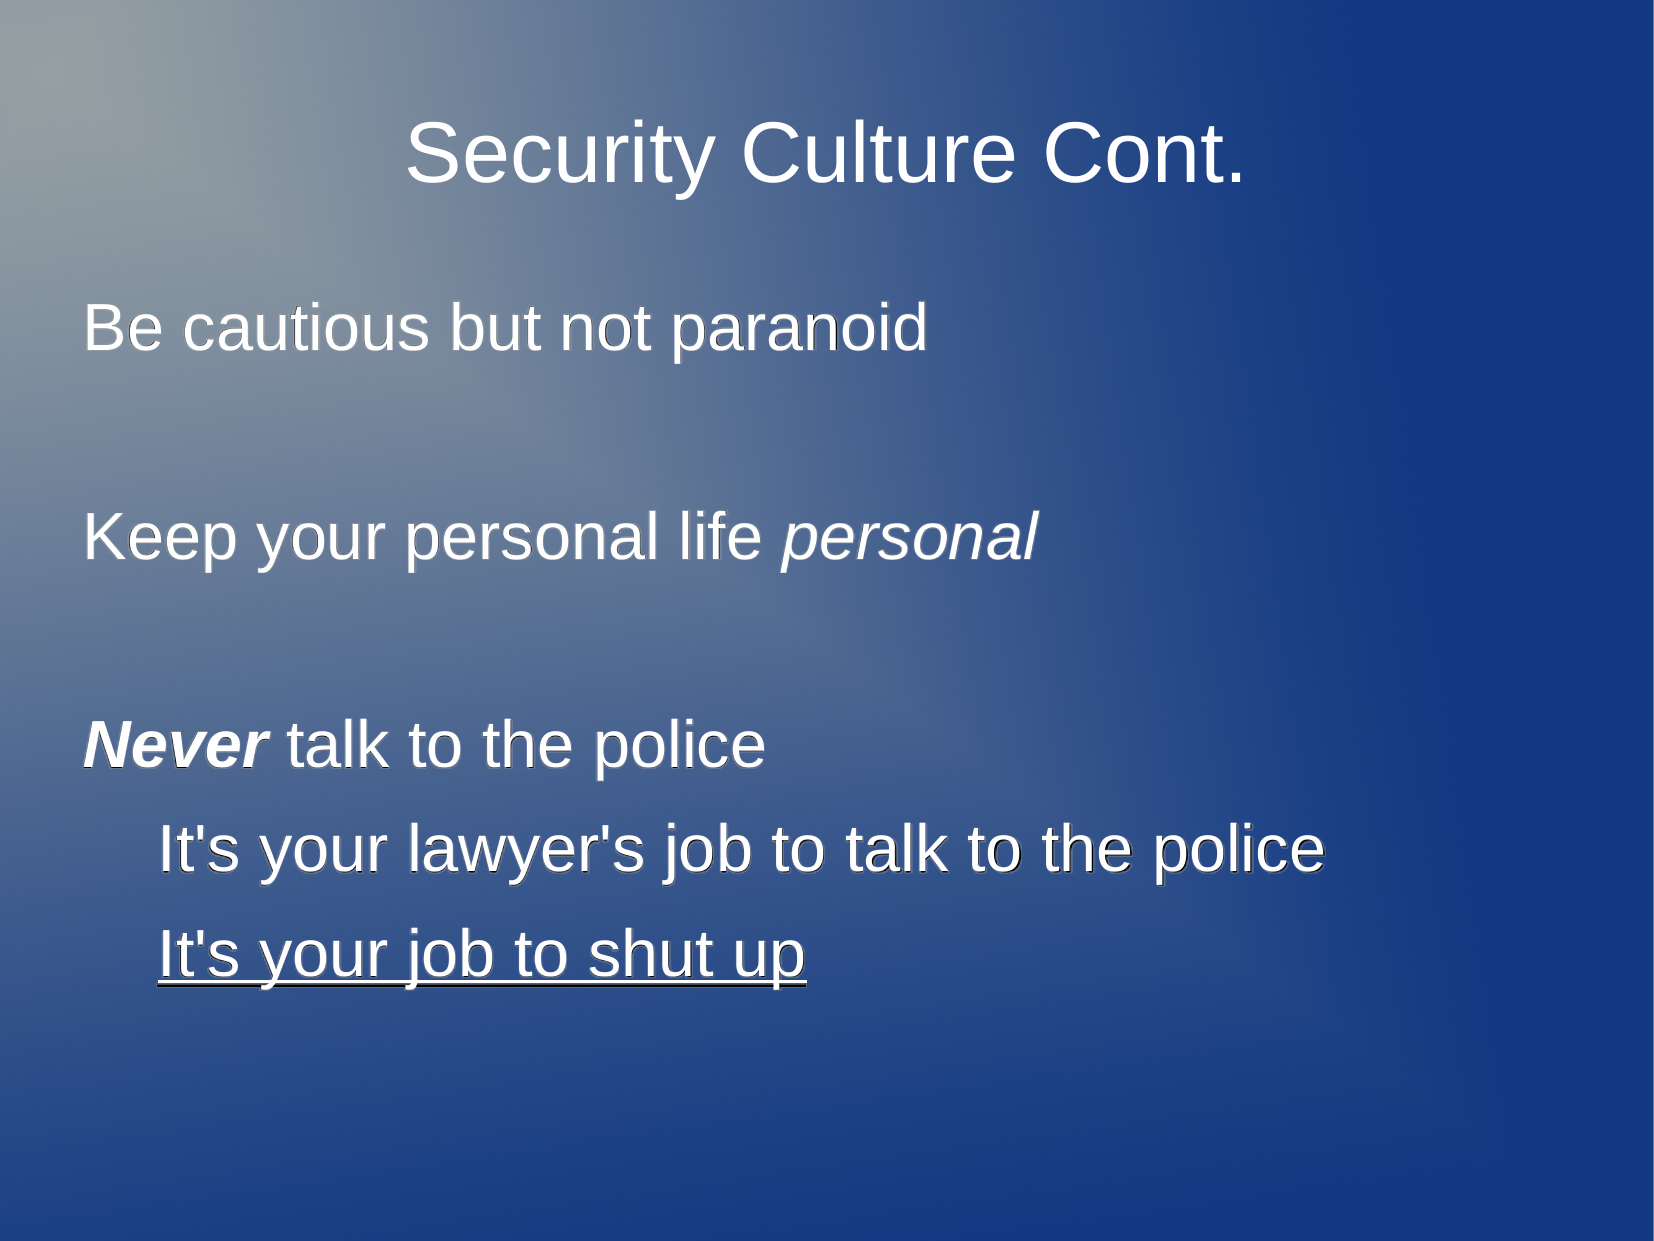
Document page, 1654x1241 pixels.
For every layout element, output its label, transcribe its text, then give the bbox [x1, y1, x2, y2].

title Security Culture Cont. [82, 49, 1571, 257]
list Be cautious but not paranoid Keep your personal life personal Never talk to the police It's your lawyer's job to talk to the police It's your job to shut up [82, 290, 1621, 1156]
picture [0, 0, 1654, 1241]
